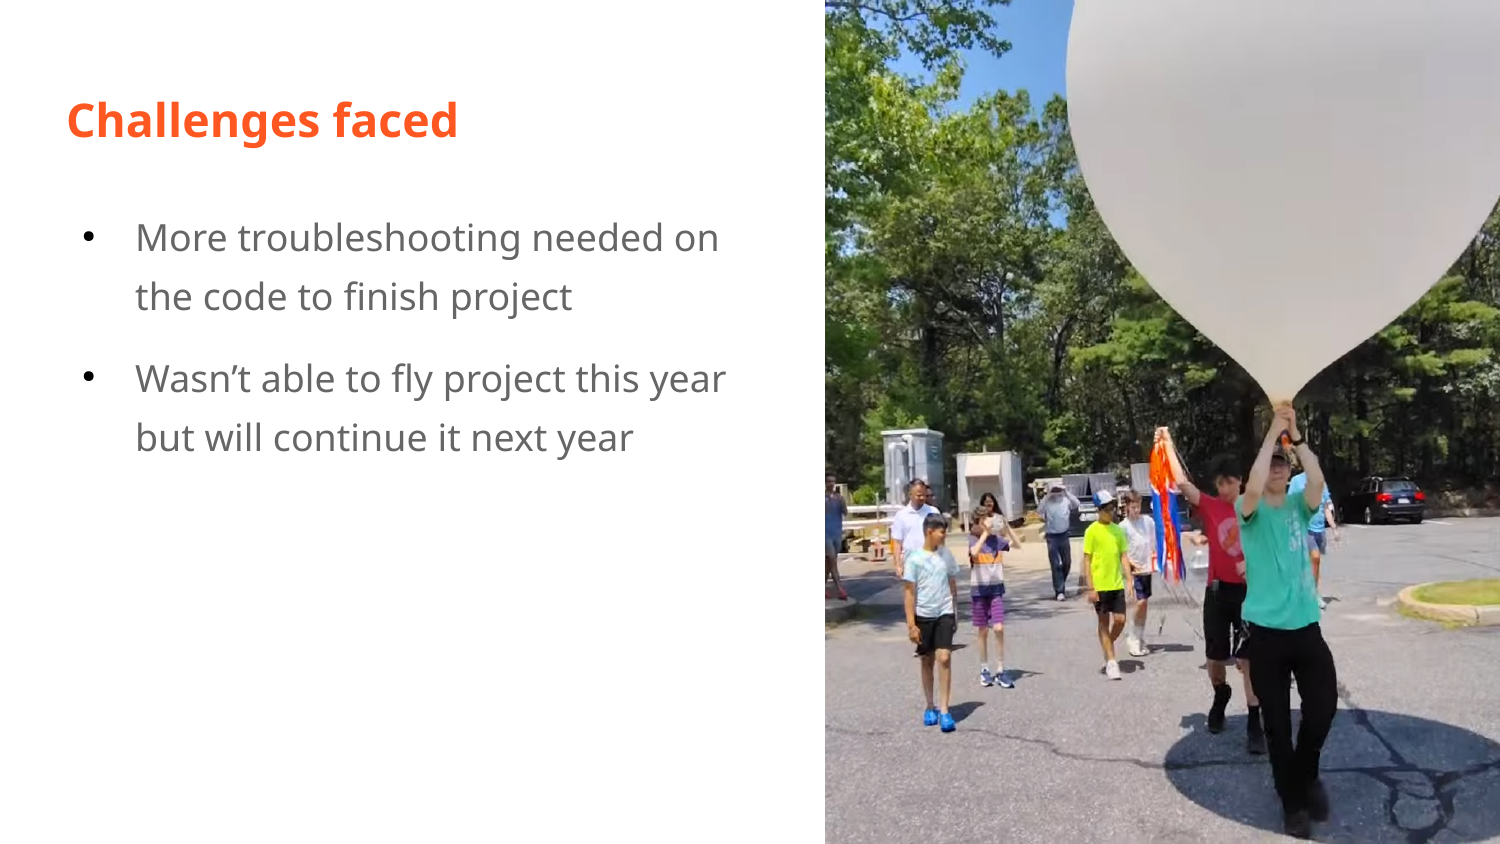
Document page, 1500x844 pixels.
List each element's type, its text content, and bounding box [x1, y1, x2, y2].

list More troubleshooting needed on the code to finish project Wasn’t able to fly project this year but will continue it next year [49, 189, 788, 750]
picture [825, 0, 1500, 844]
title Challenges faced [51, 72, 825, 167]
